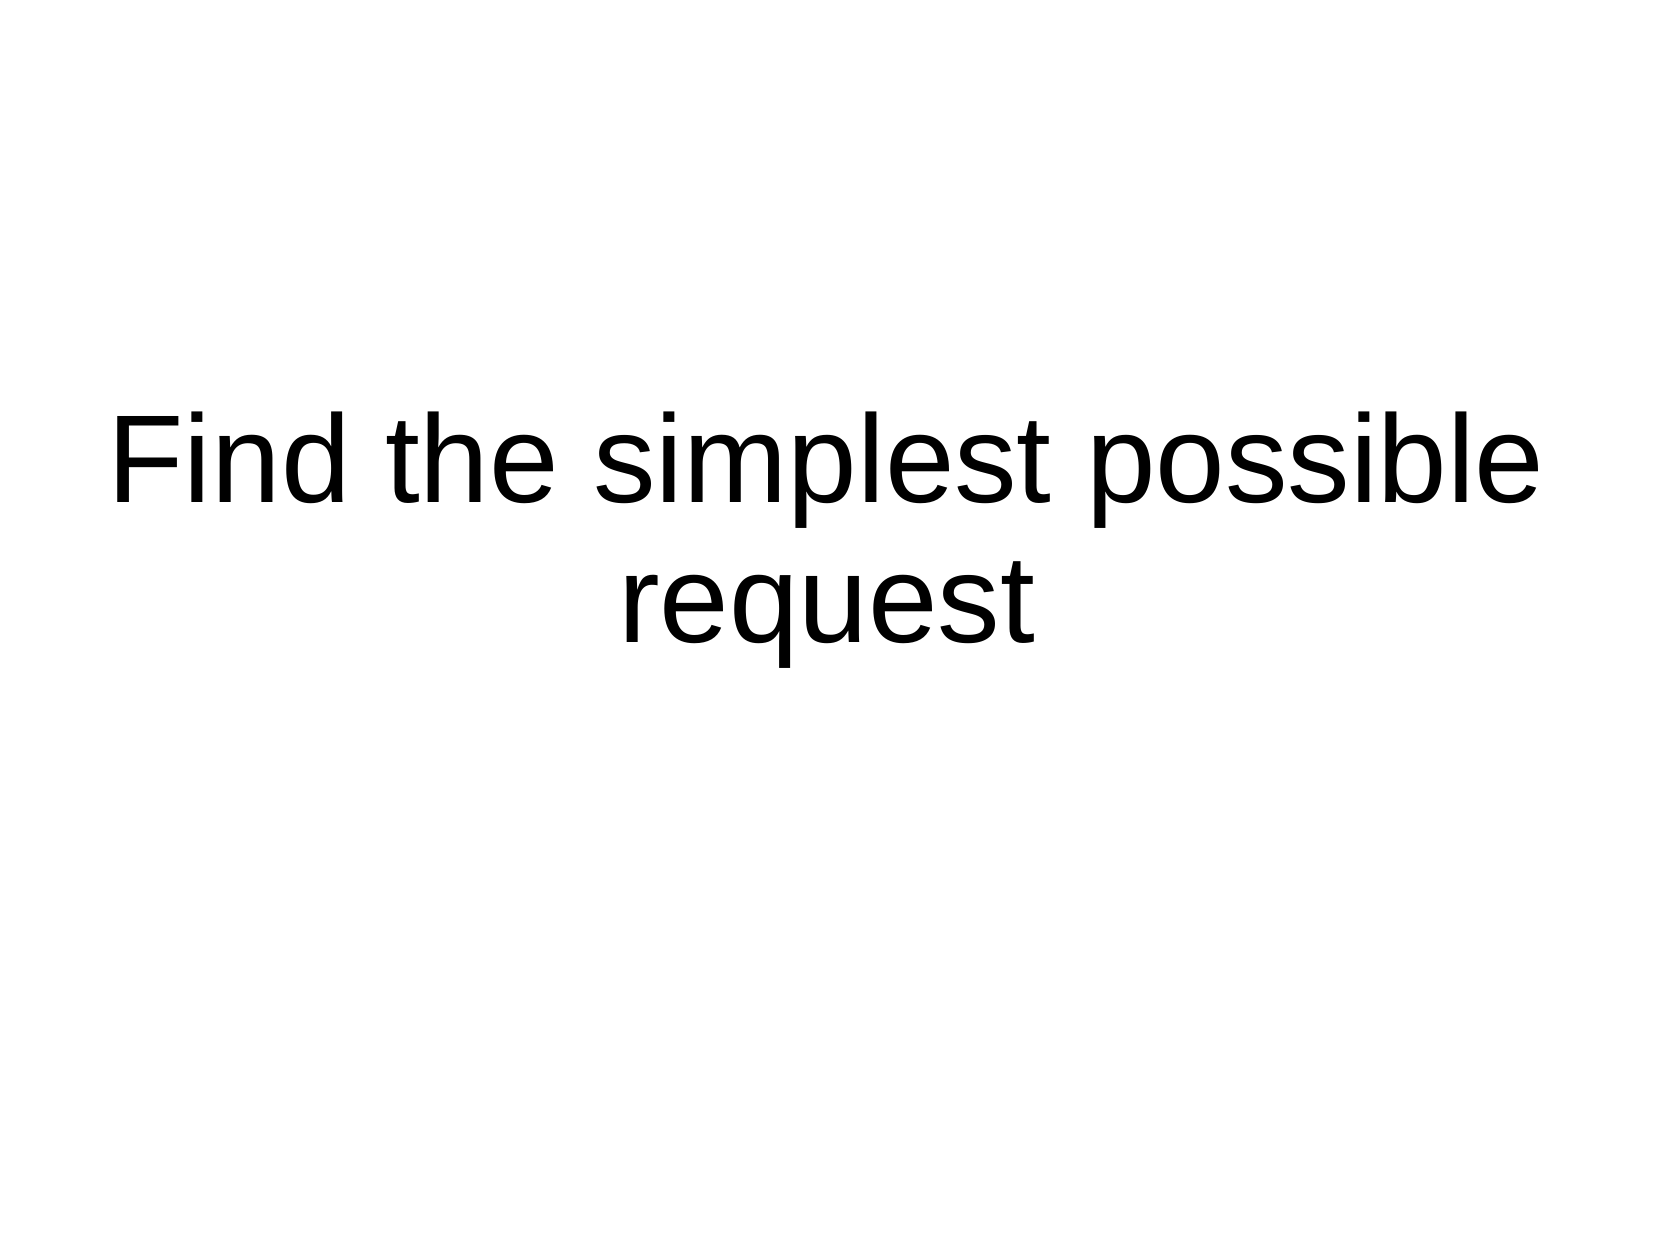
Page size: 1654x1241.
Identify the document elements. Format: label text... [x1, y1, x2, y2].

subtitle Find the simplest possible request [82, 49, 1571, 1010]
